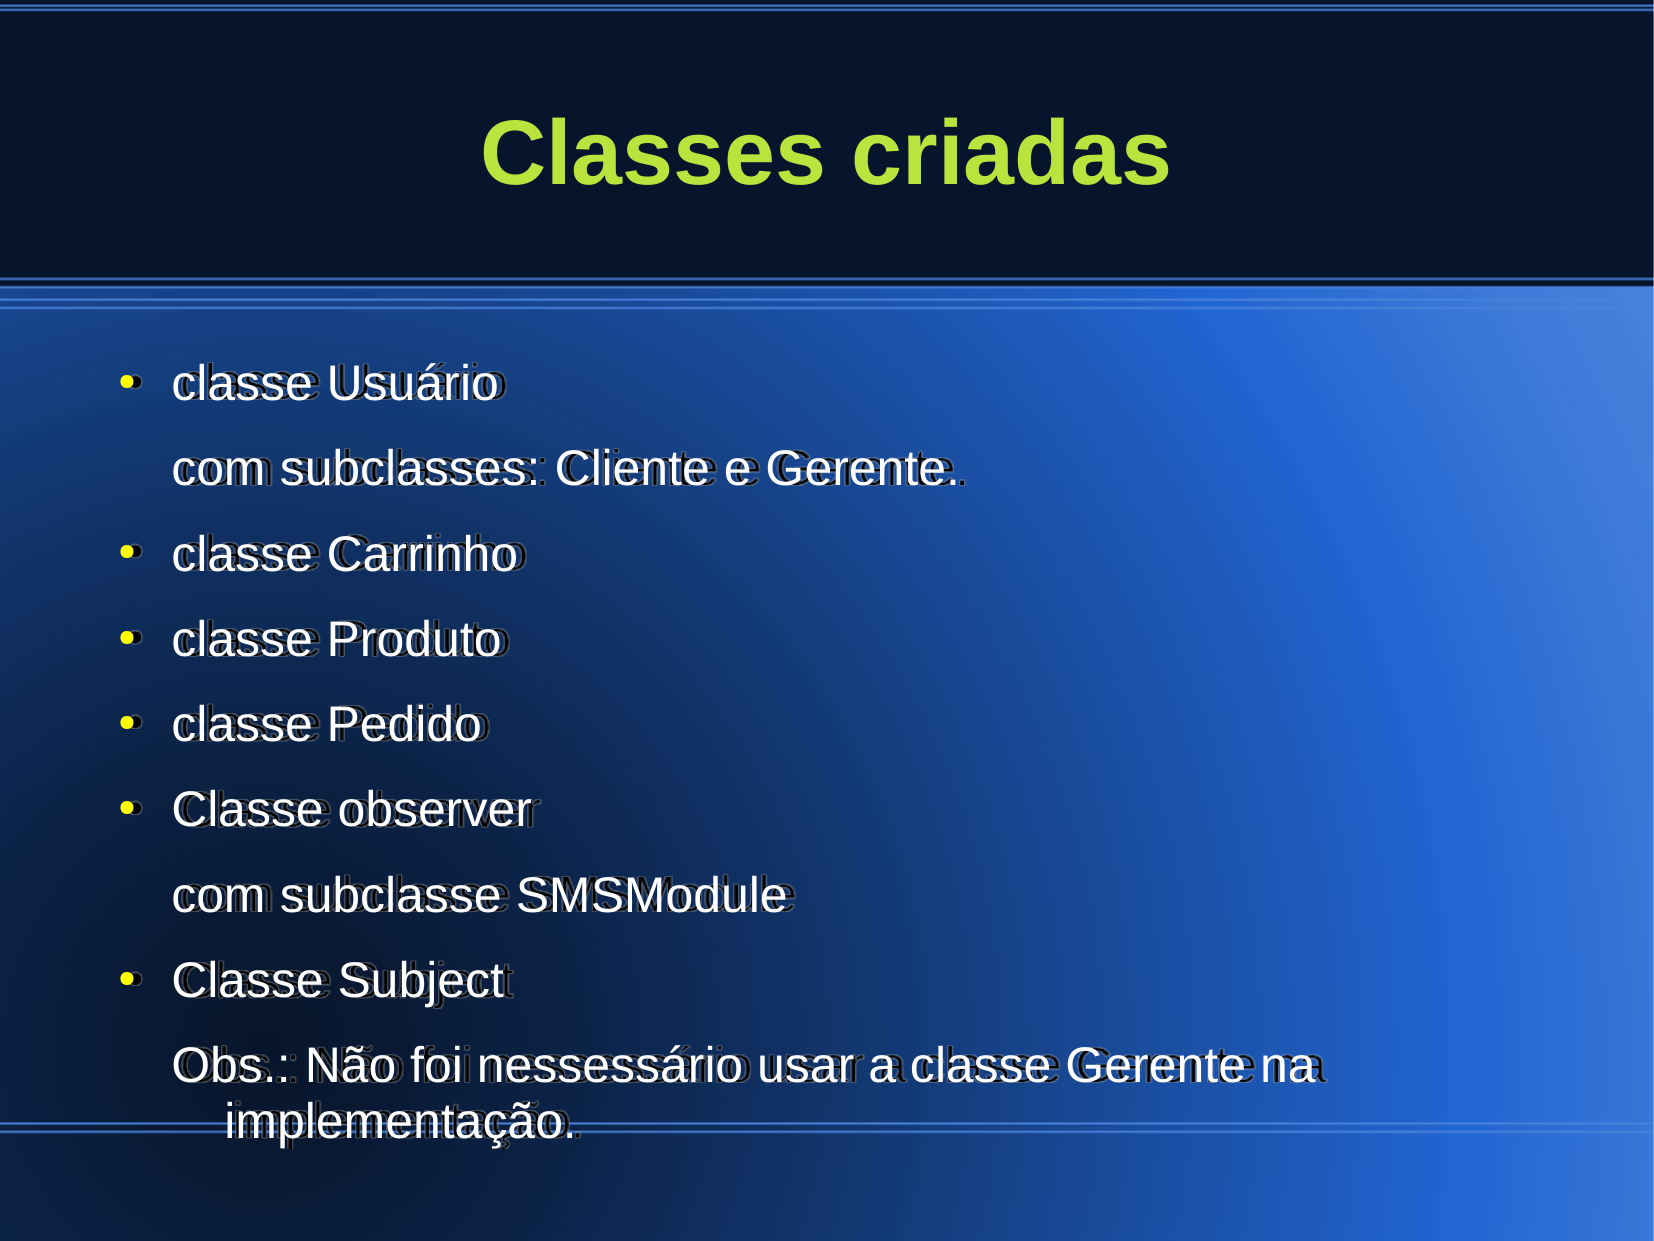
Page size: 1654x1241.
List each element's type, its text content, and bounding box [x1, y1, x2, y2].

title Classes criadas [82, 49, 1571, 257]
picture [0, 0, 1654, 1241]
list classe Usuário com subclasses: Cliente e Gerente. classe Carrinho classe Produto classe Pedido Classe observer com subclasse SMSModule Classe Subject Obs.: Não foi nessessário usar a classe Gerente na implementação. [82, 355, 1571, 1149]
